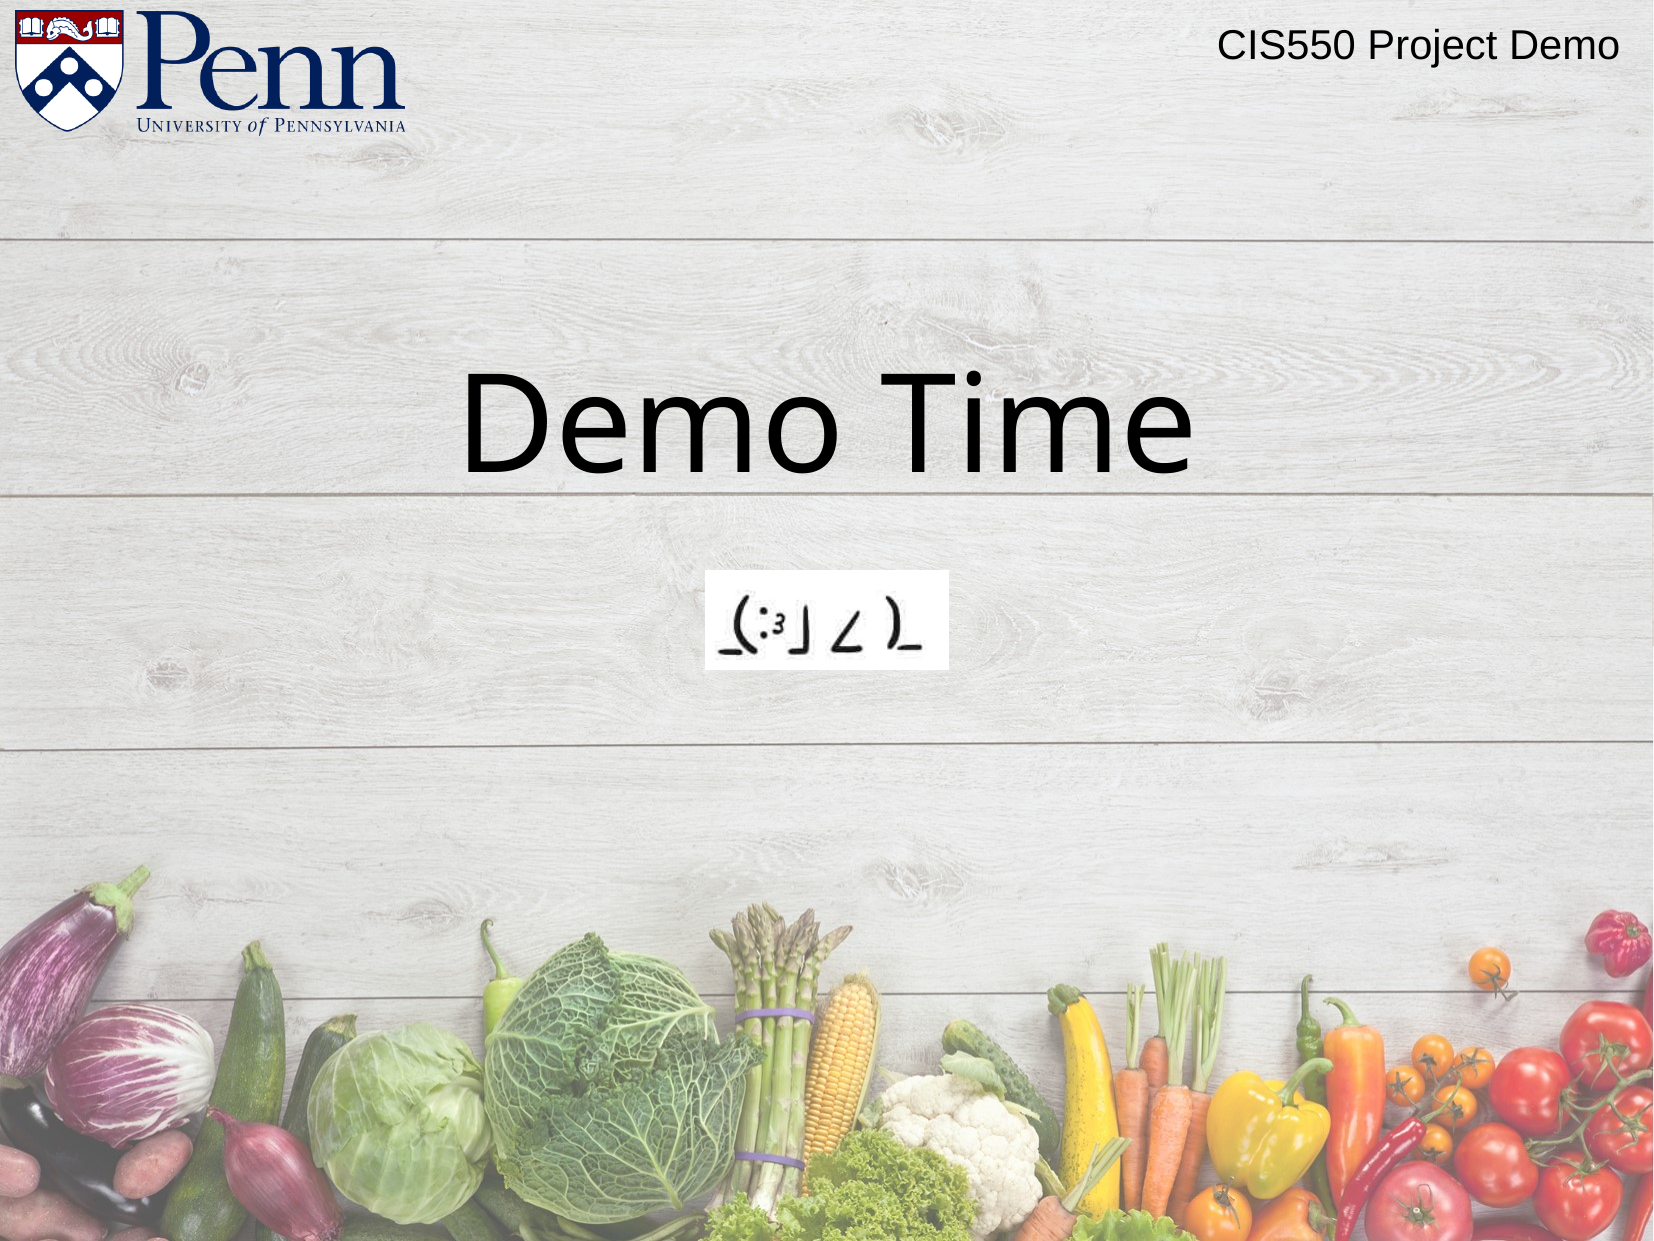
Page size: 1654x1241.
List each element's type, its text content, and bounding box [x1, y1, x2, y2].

text_box CIS550 Project Demo [1202, 10, 1639, 76]
picture [0, 0, 1654, 1241]
text_box Demo Time [82, 314, 1571, 521]
